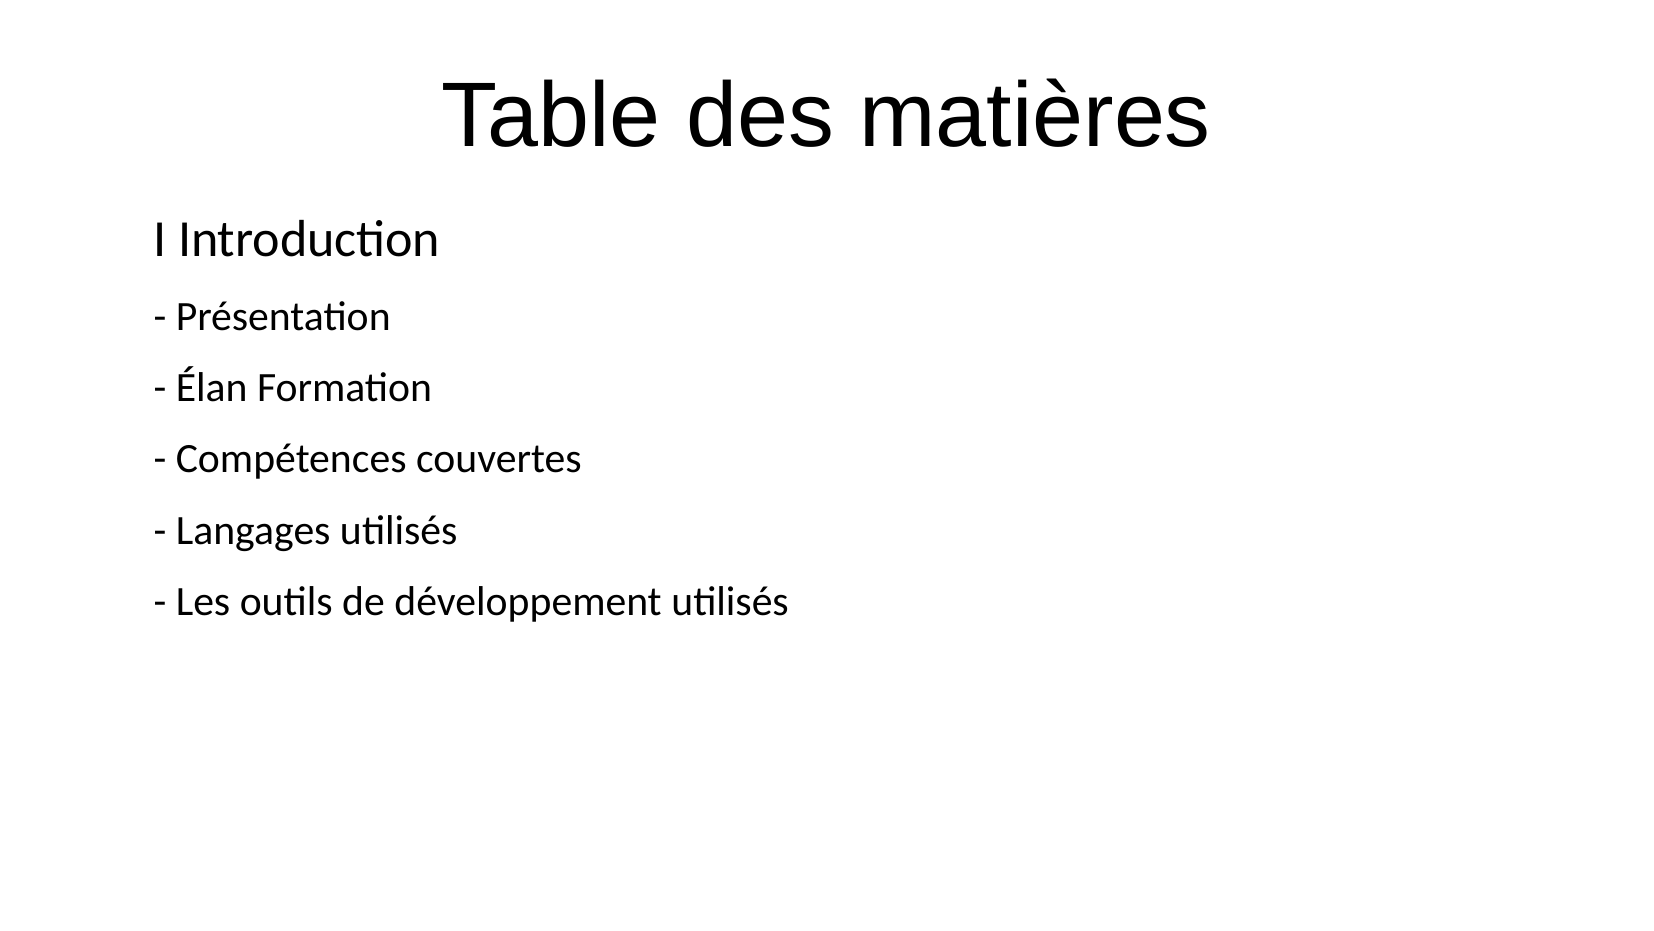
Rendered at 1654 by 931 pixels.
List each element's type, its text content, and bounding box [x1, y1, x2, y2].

list I Introduction - Présentation - Élan Formation - Compétences couvertes - Langages utilisés - Les outils de développement utilisés [82, 217, 1571, 758]
title Table des matières [82, 37, 1571, 193]
